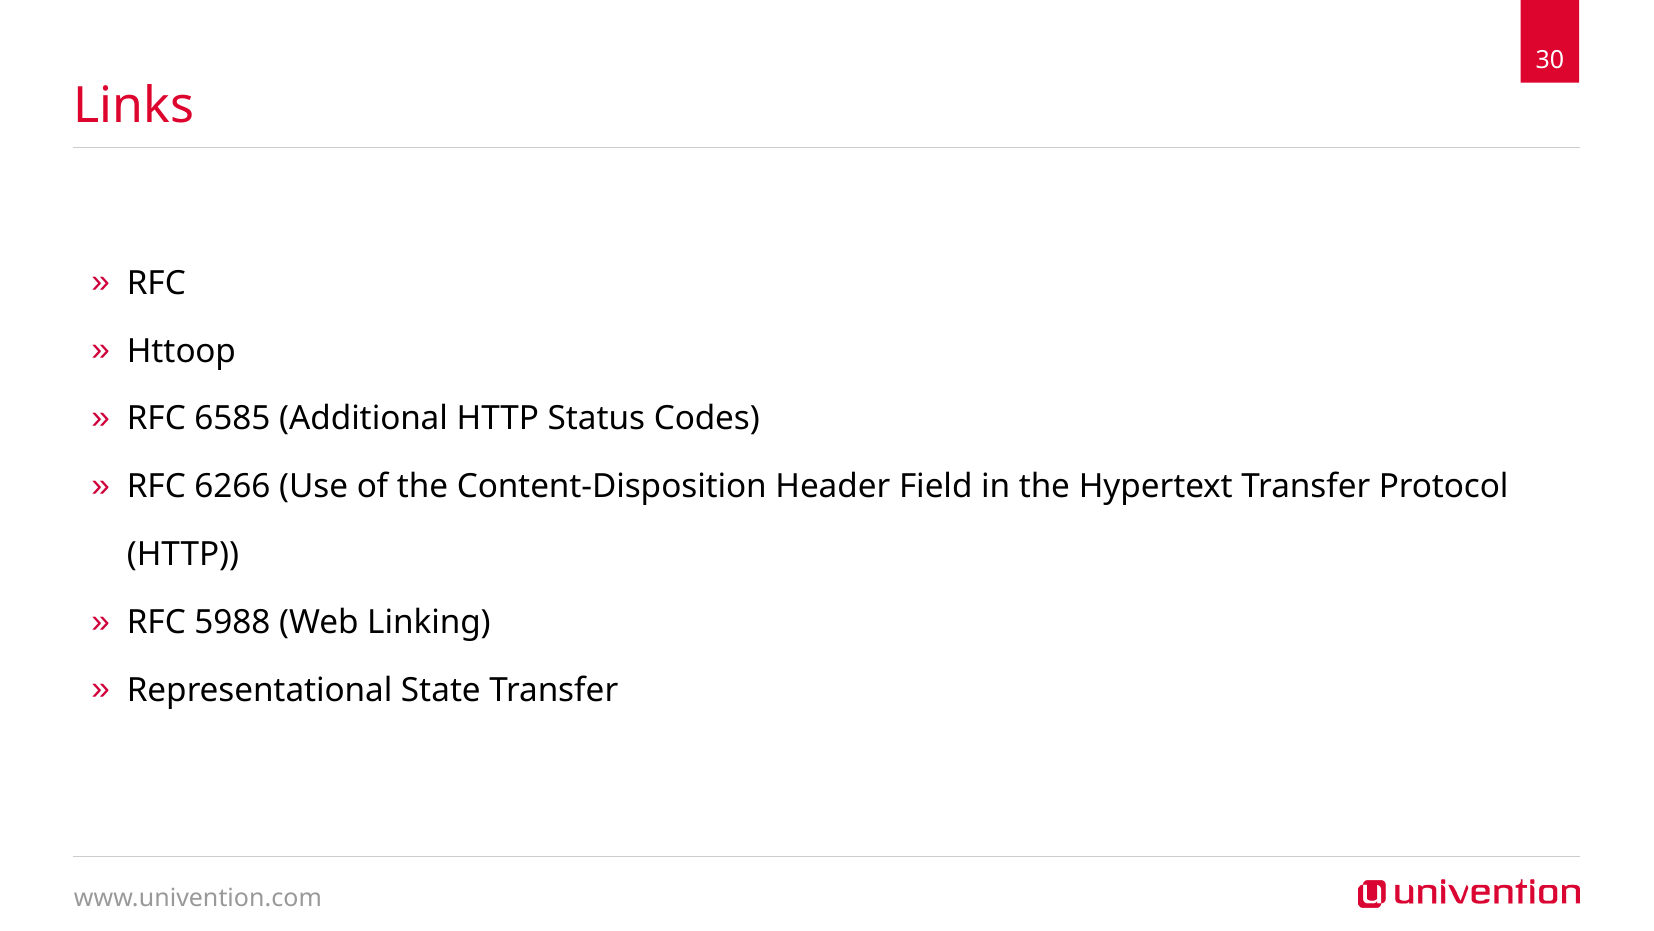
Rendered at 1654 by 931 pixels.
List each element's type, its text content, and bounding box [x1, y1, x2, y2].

list RFC Httoop RFC 6585 (Additional HTTP Status Codes) RFC 6266 (Use of the Content-Disposition Header Field in the Hypertext Transfer Protocol (HTTP)) RFC 5988 (Web Linking) Representational State Transfer [73, 236, 1580, 827]
picture [1358, 879, 1580, 908]
title Links [73, 59, 1580, 148]
